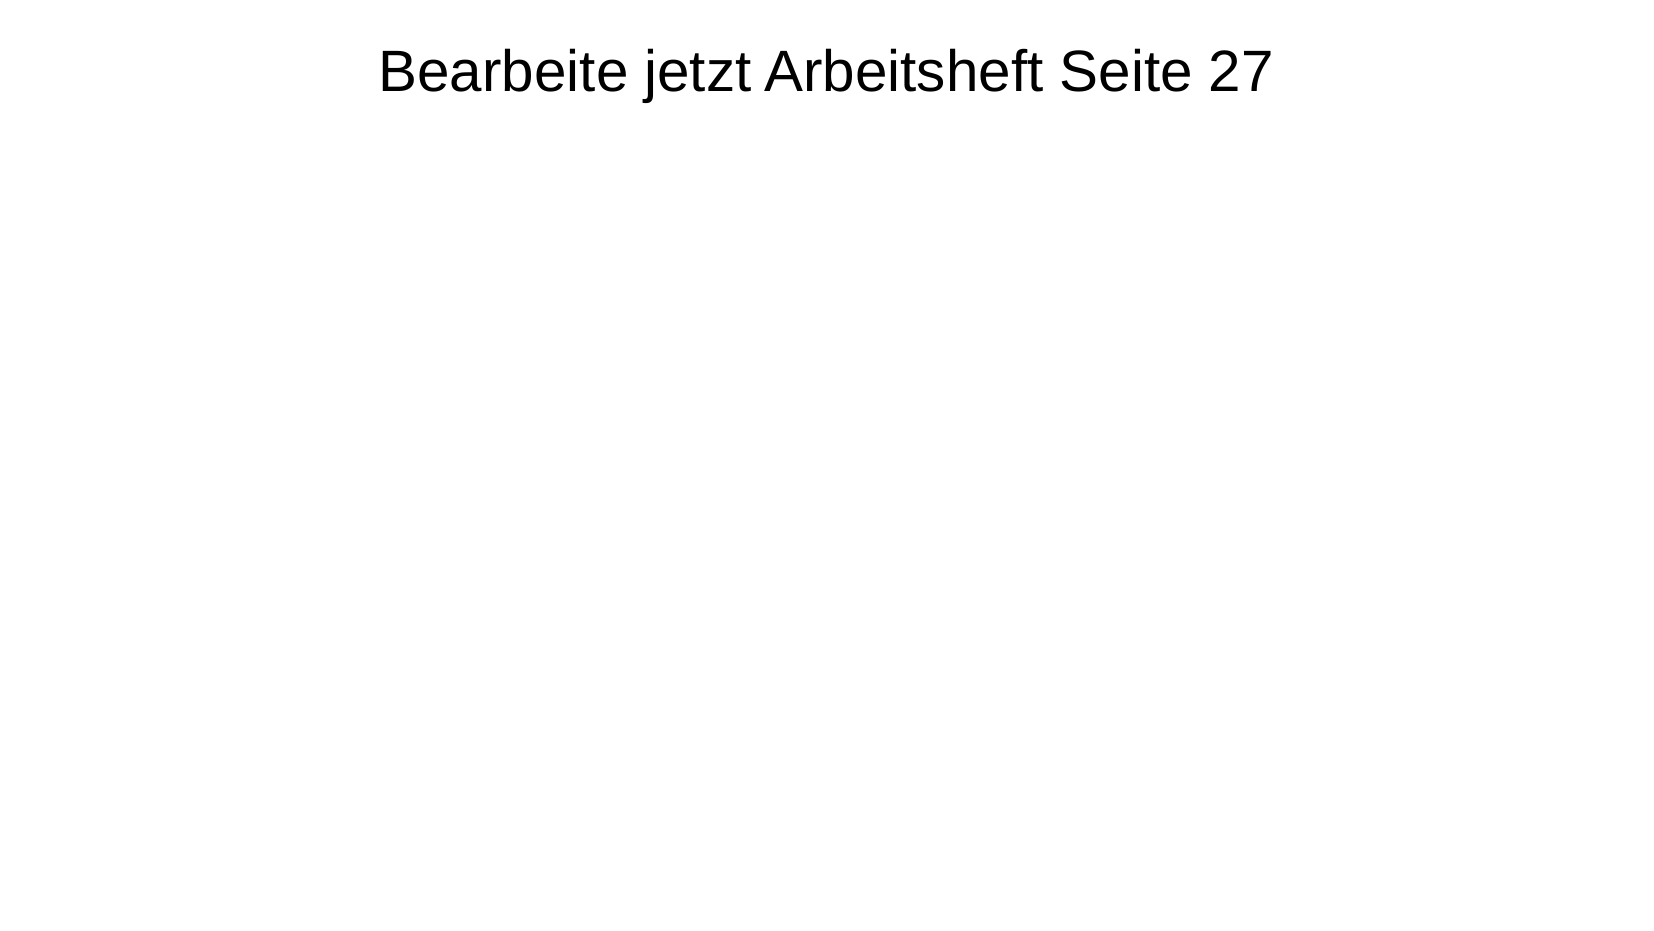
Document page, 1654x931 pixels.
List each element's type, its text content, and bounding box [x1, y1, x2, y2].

title Bearbeite jetzt Arbeitsheft Seite 27 [82, 17, 1571, 124]
